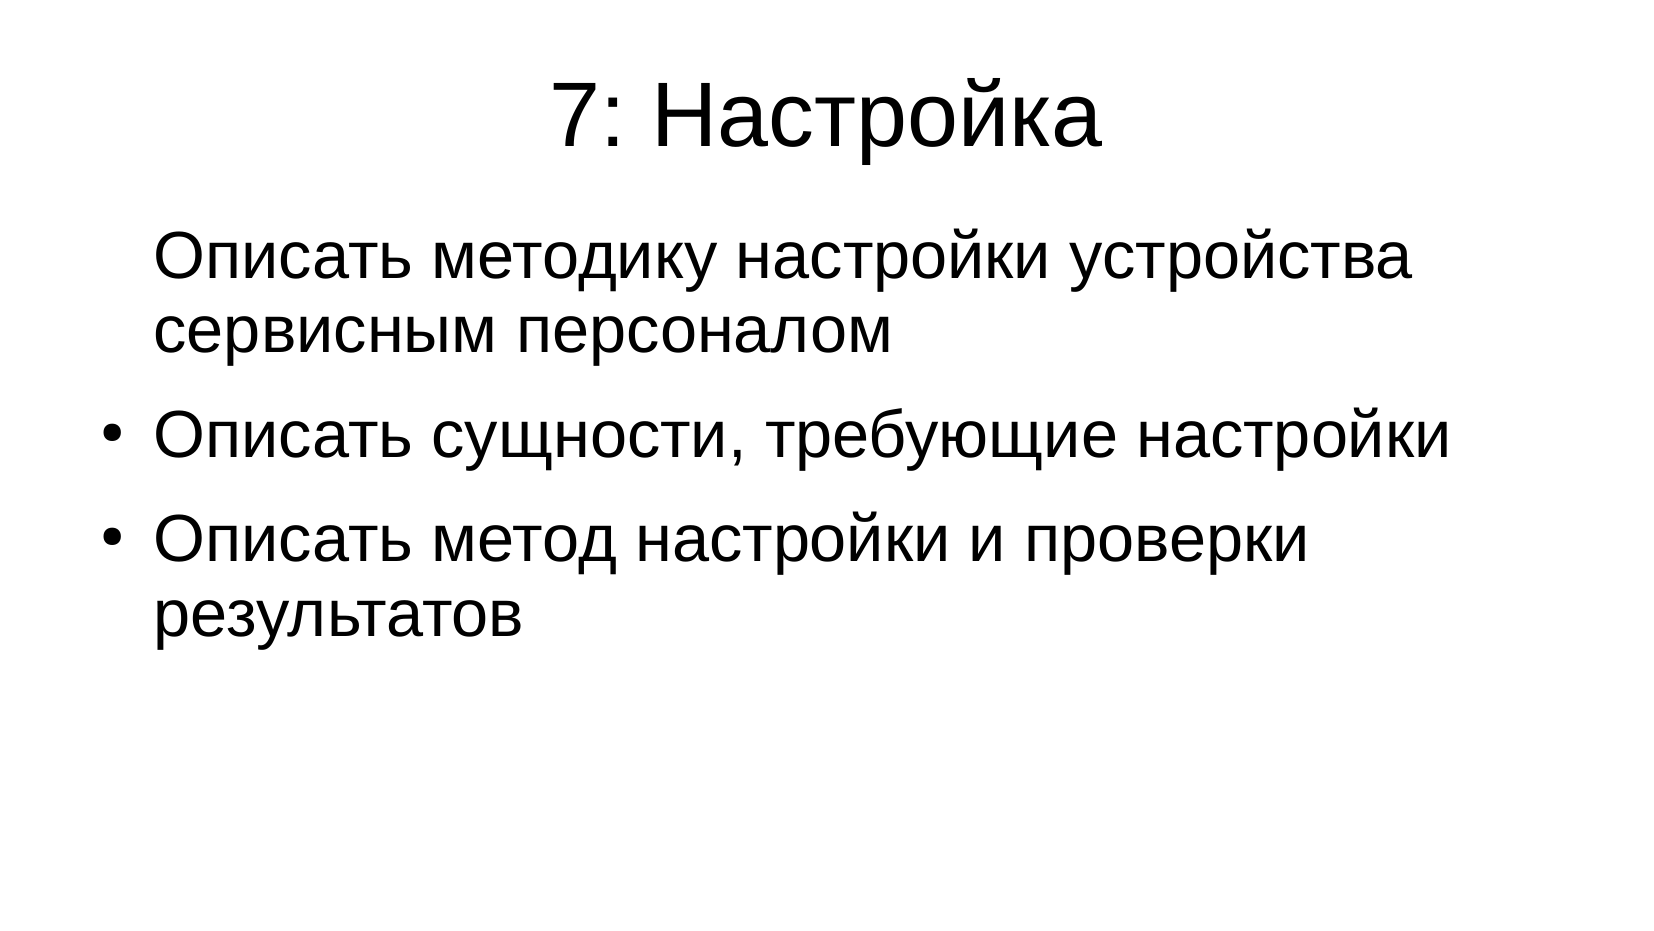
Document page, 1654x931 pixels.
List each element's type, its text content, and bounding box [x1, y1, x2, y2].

title 7: Настройка [82, 37, 1571, 193]
list Описать методику настройки устройства сервисным персоналом Описать сущности, требующие настройки Описать метод настройки и проверки результатов [82, 217, 1571, 758]
